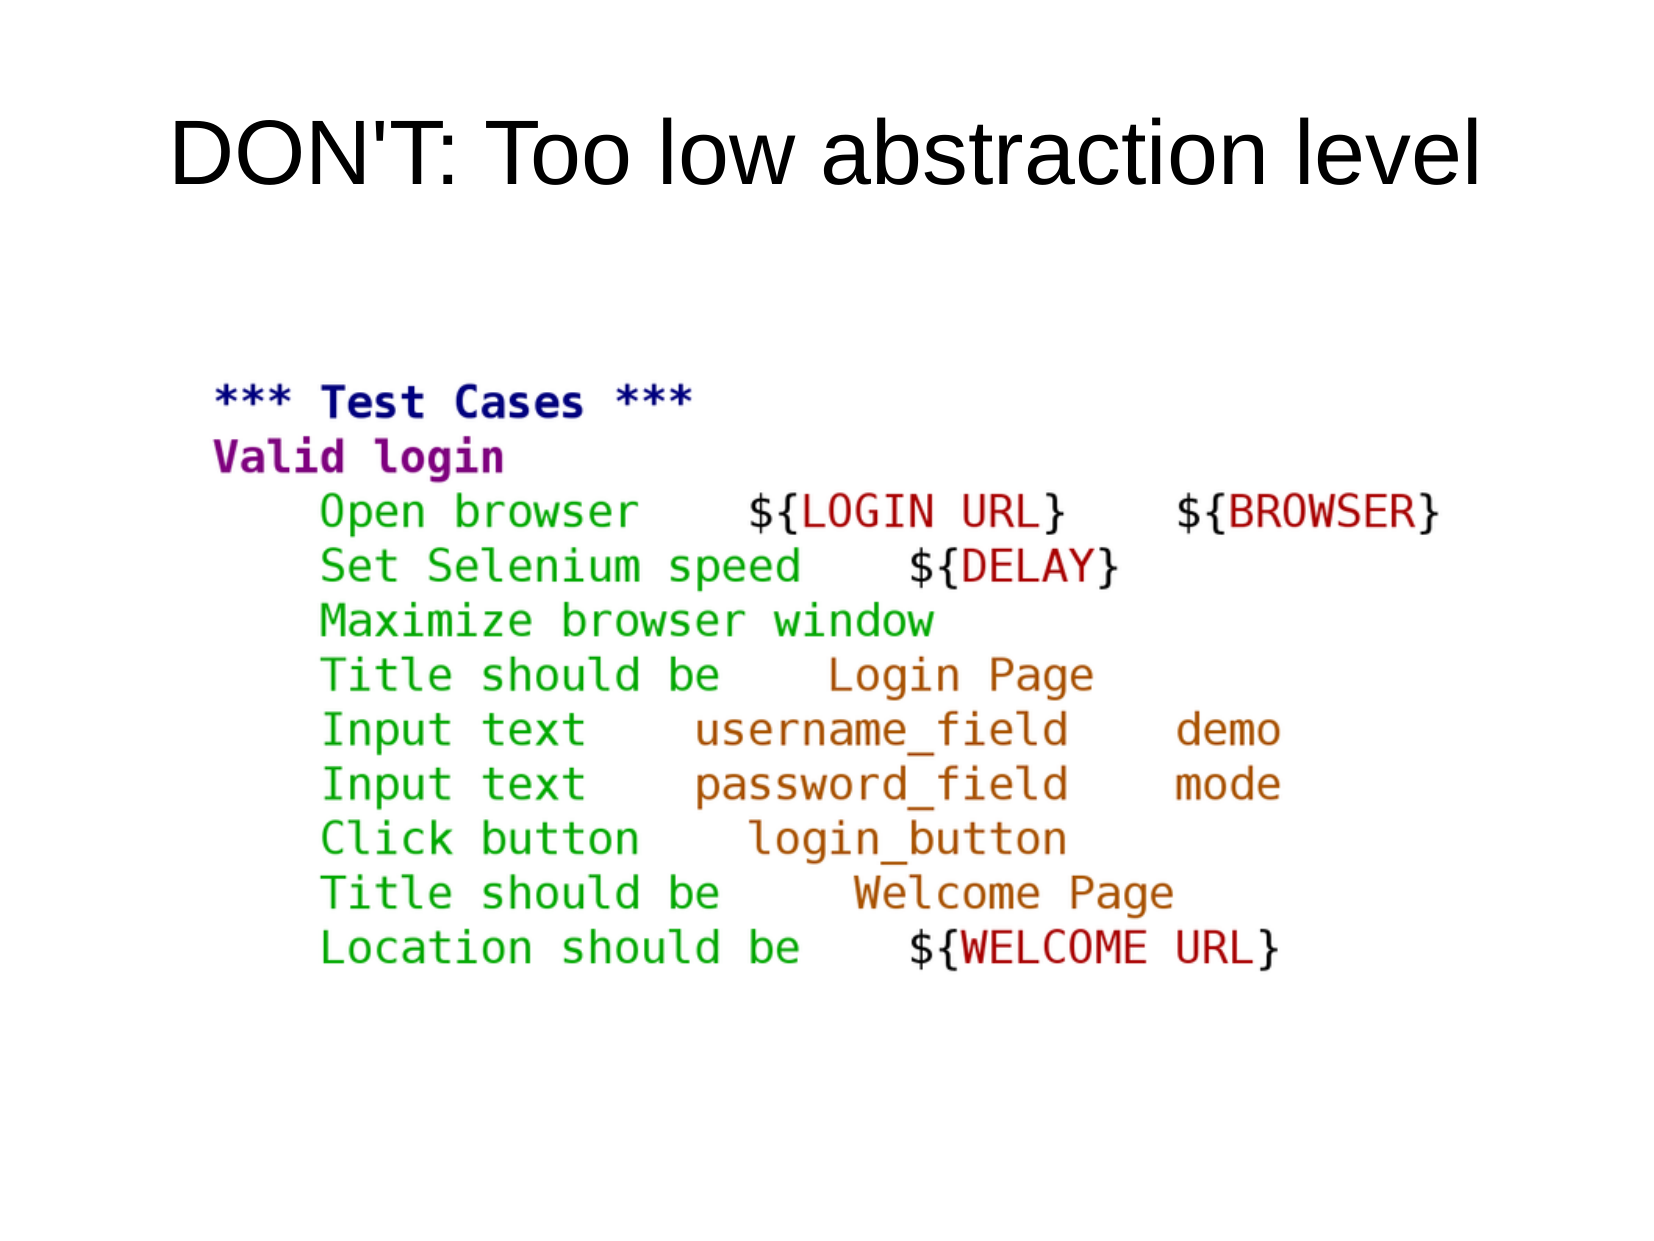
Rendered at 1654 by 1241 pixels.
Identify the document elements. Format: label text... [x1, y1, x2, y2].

title DON'T: Too low abstraction level [82, 49, 1571, 257]
picture [202, 366, 1453, 987]
